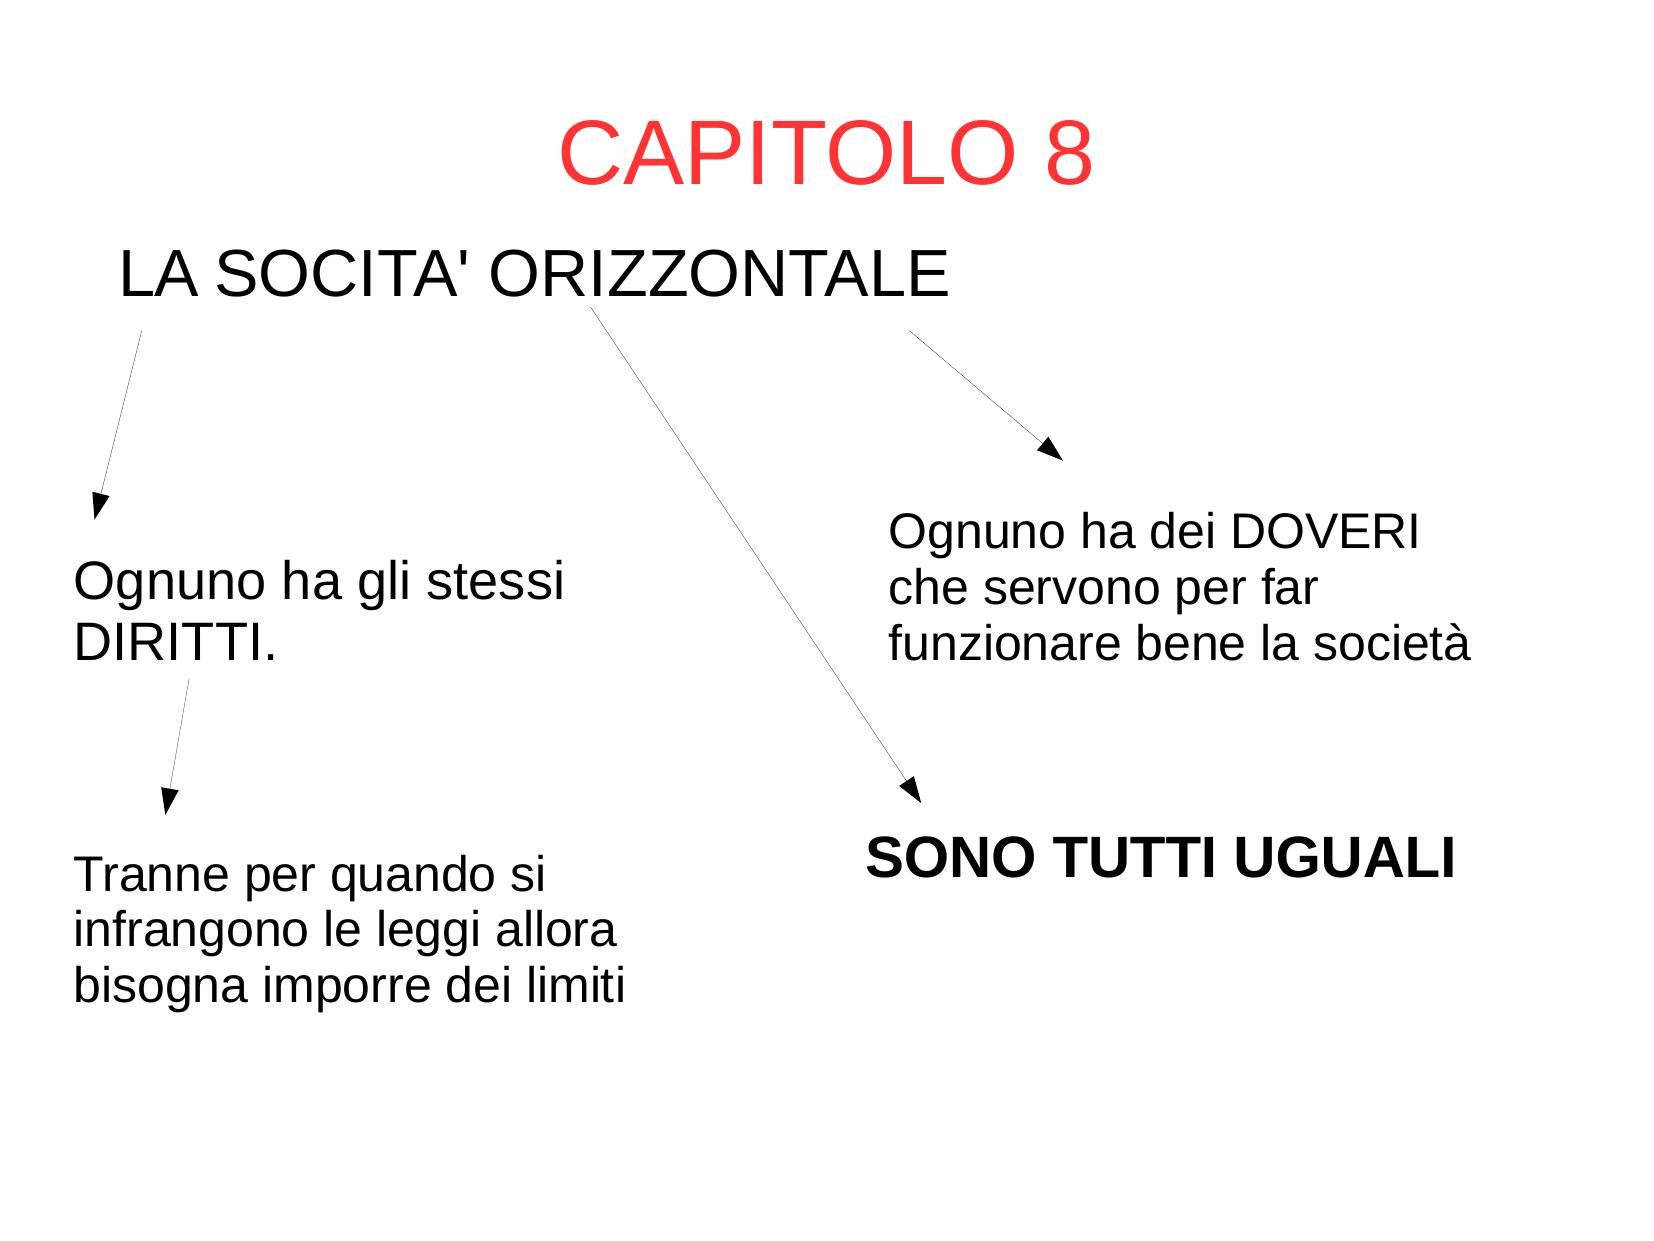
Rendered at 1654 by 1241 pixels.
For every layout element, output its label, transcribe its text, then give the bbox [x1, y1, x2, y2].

text_box SONO TUTTI UGUALI [850, 817, 1512, 898]
text_box Ognuno ha dei DOVERI che servono per far funzionare bene la società [874, 496, 1501, 734]
text_box Ognuno ha gli stessi DIRITTI. [59, 543, 686, 680]
list LA SOCITA' ORIZZONTALE [47, 236, 1559, 520]
title CAPITOLO 8 [82, 49, 1571, 257]
text_box Tranne per quando si infrangono le leggi allora bisogna imporre dei limiti [59, 838, 662, 1188]
